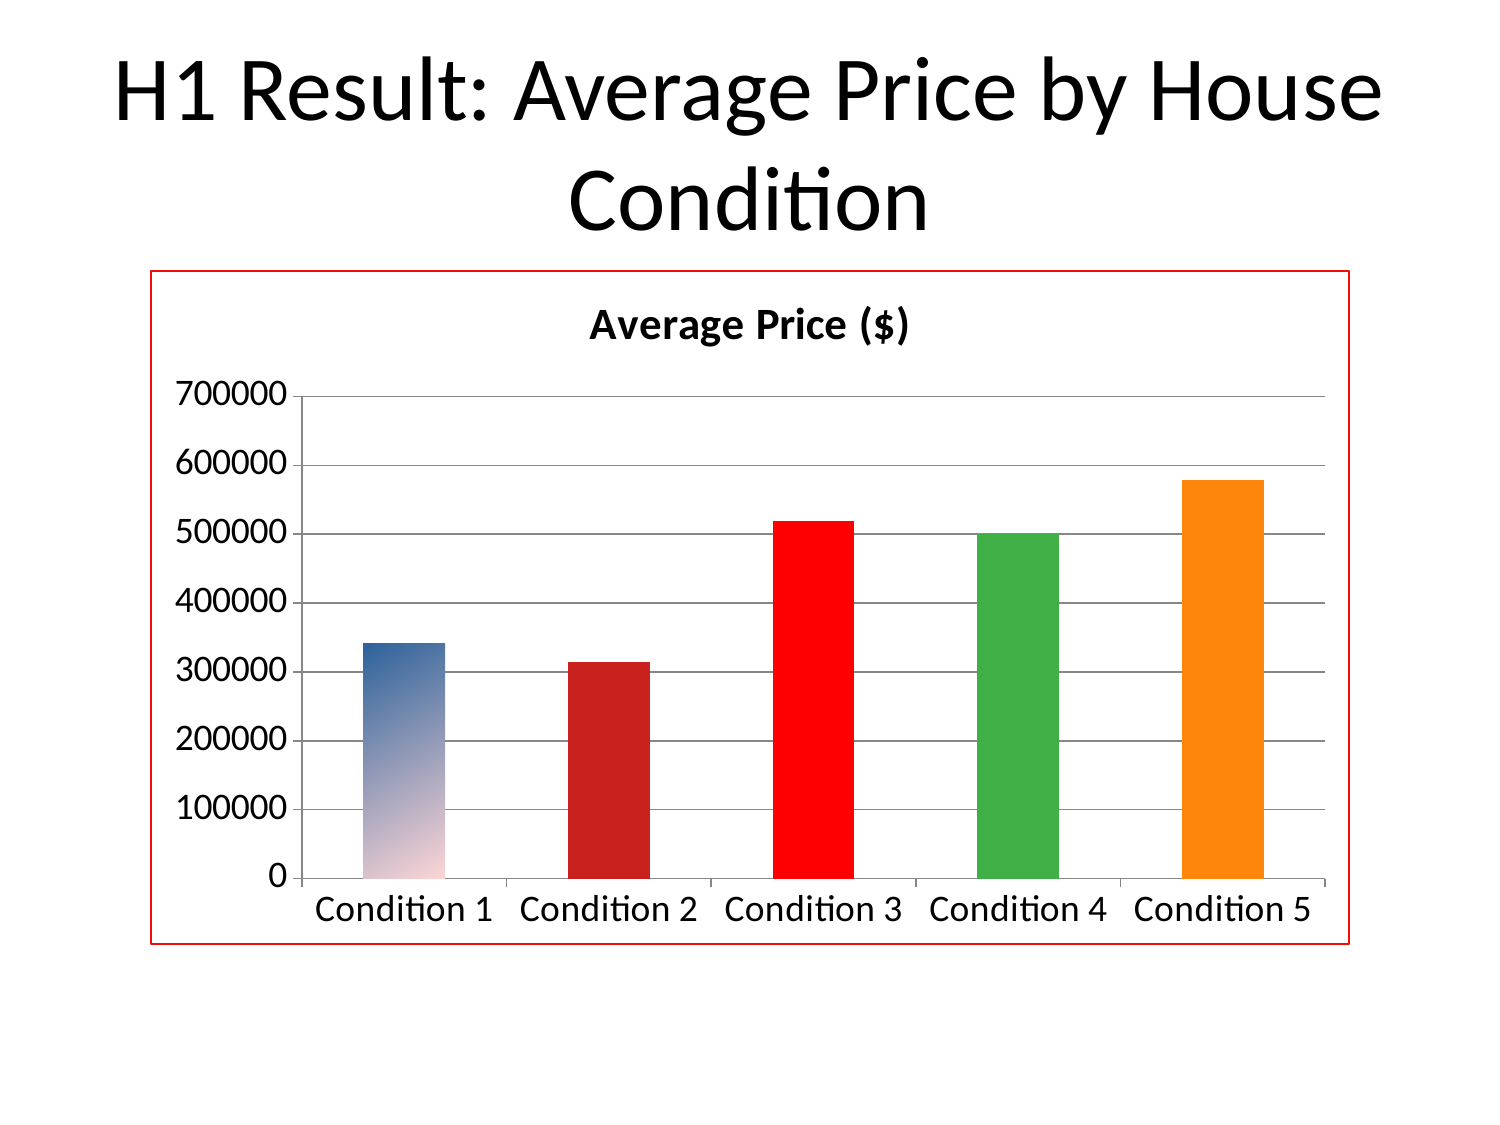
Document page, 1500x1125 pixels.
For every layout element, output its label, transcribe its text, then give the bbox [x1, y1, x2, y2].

chart [150, 270, 1350, 945]
title H1 Result: Average Price by House Condition [75, 45, 1425, 233]
